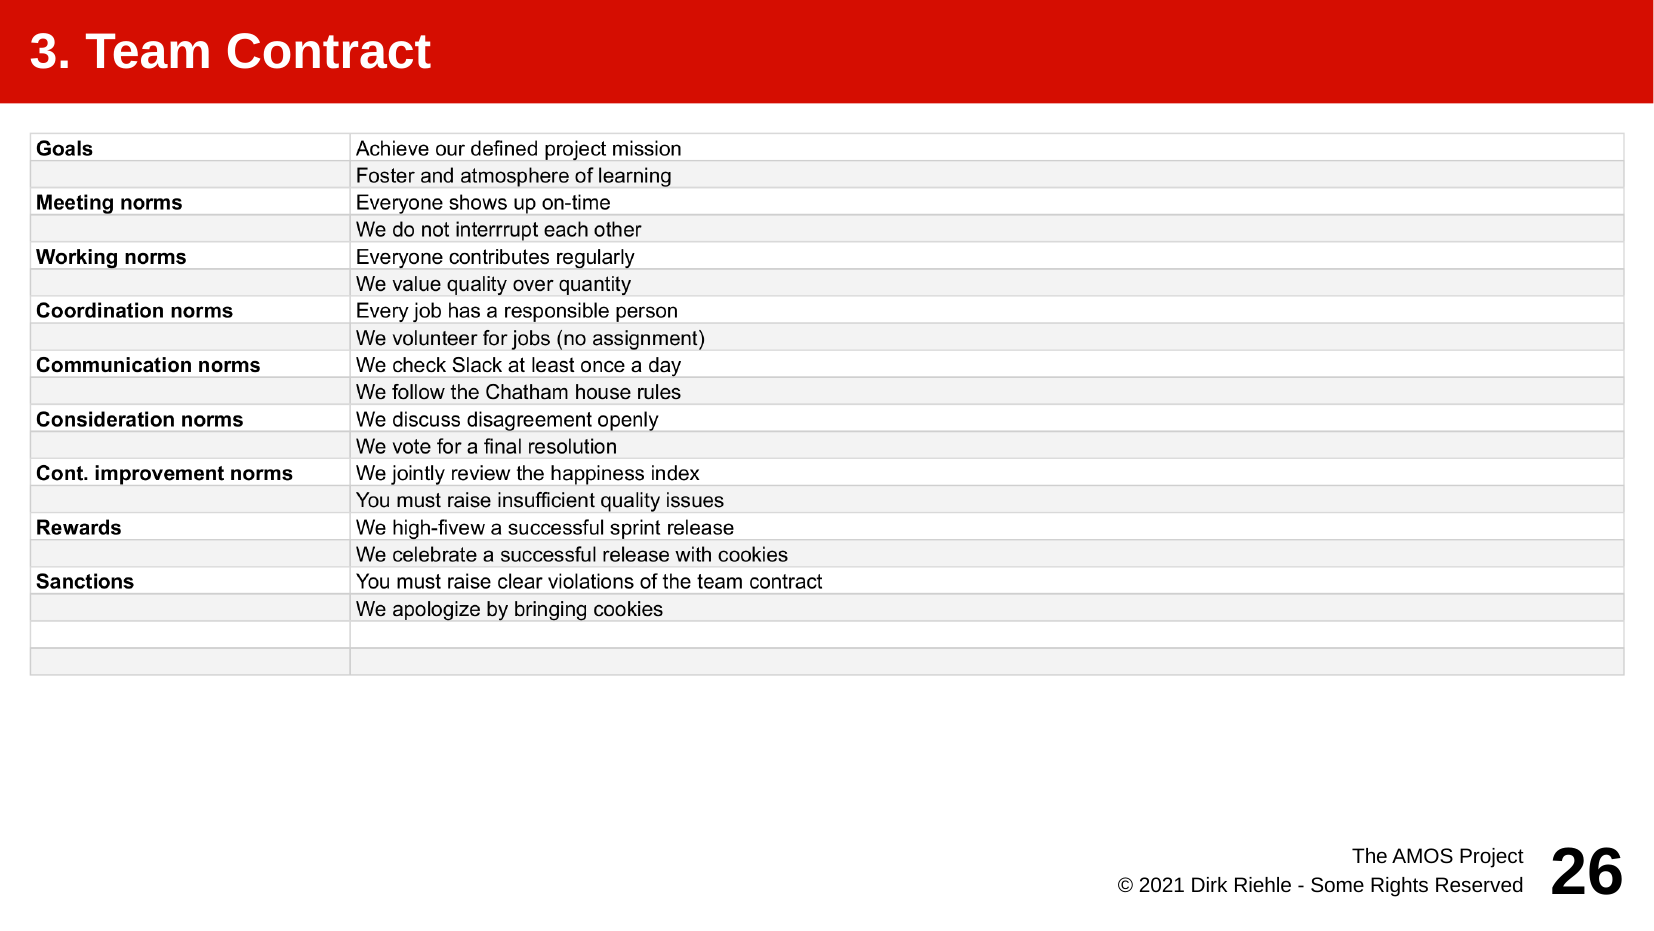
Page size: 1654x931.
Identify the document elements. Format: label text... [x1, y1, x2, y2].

title 3. Team Contract [0, 0, 1654, 104]
picture [29, 132, 1625, 676]
